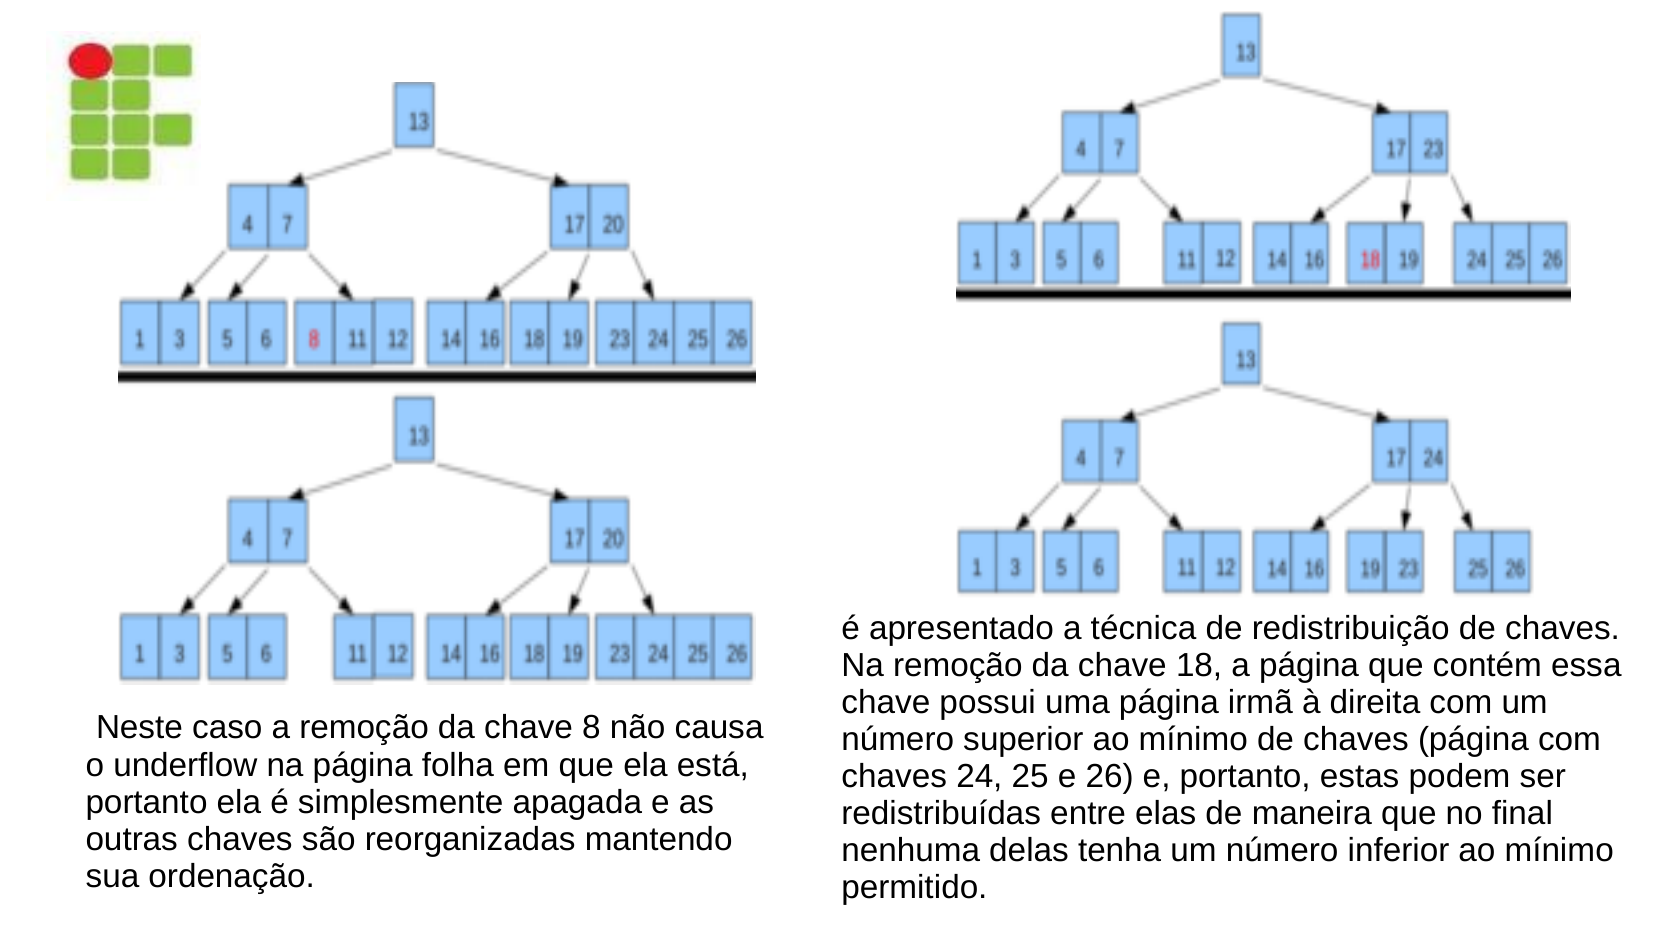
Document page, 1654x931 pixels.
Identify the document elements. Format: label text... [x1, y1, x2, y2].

picture [46, 31, 756, 686]
picture [956, 11, 1571, 601]
text_box Neste caso a remoção da chave 8 não causa o underflow na página folha em que ela está, portanto ela é simplesmente apagada e as outras chaves são reorganizadas mantendo sua ordenação. [70, 696, 804, 902]
text_box é apresentado a técnica de redistribuição de chaves. Na remoção da chave 18, a página que contém essa chave possui uma página irmã à direita com um número superior ao mínimo de chaves (página com chaves 24, 25 e 26) e, portanto, estas podem ser redistribuídas entre elas de maneira que no final nenhuma delas tenha um número inferior ao mínimo permitido. [826, 602, 1642, 914]
